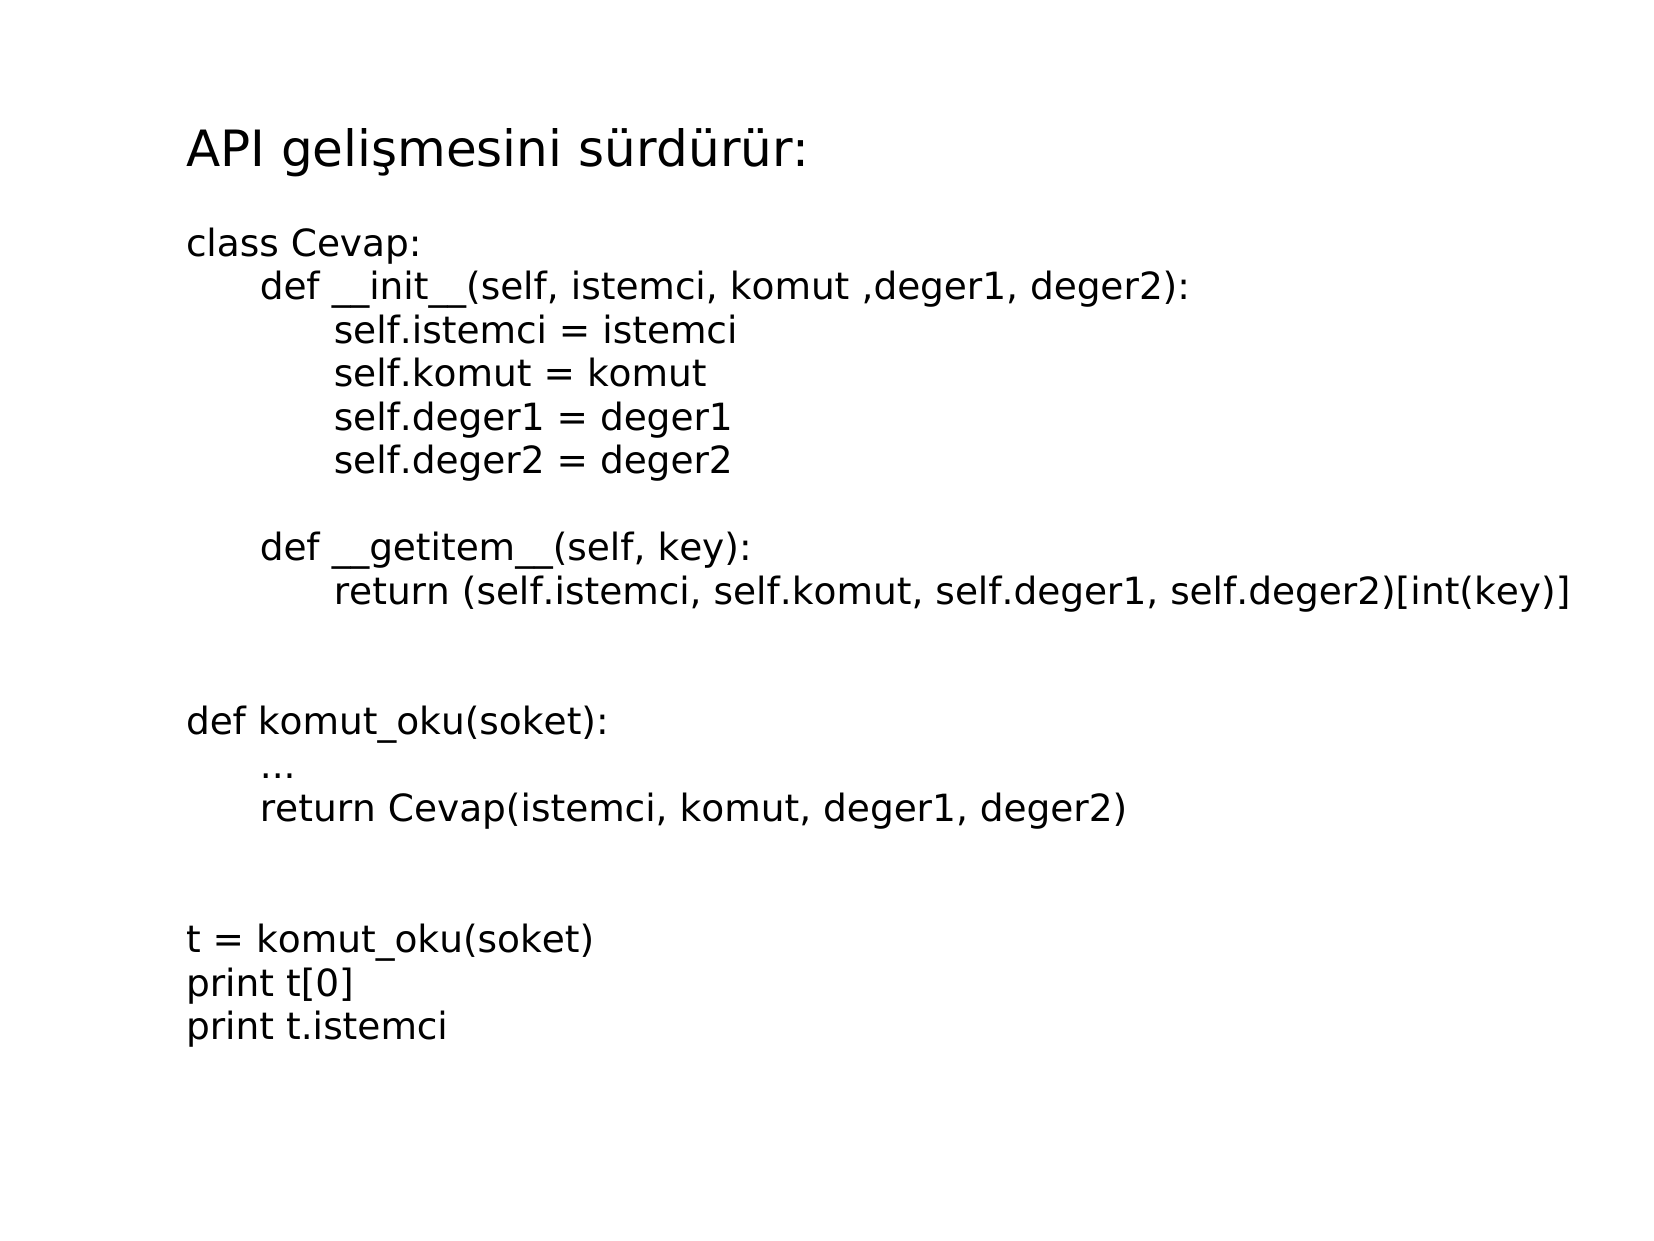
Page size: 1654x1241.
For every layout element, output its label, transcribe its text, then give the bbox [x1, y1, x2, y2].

text_box API gelişmesini sürdürür: class Cevap: def __init__(self, istemci, komut ,deger1, deger2): self.istemci = istemci self.komut = komut self.deger1 = deger1 self.deger2 = deger2 def __getitem__(self, key): return (self.istemci, self.komut, self.deger1, self.deger2)[int(key)] def komut_oku(soket): ... return Cevap(istemci, komut, deger1, deger2) t = komut_oku(soket) print t[0] print t.istemci [171, 112, 1587, 1056]
